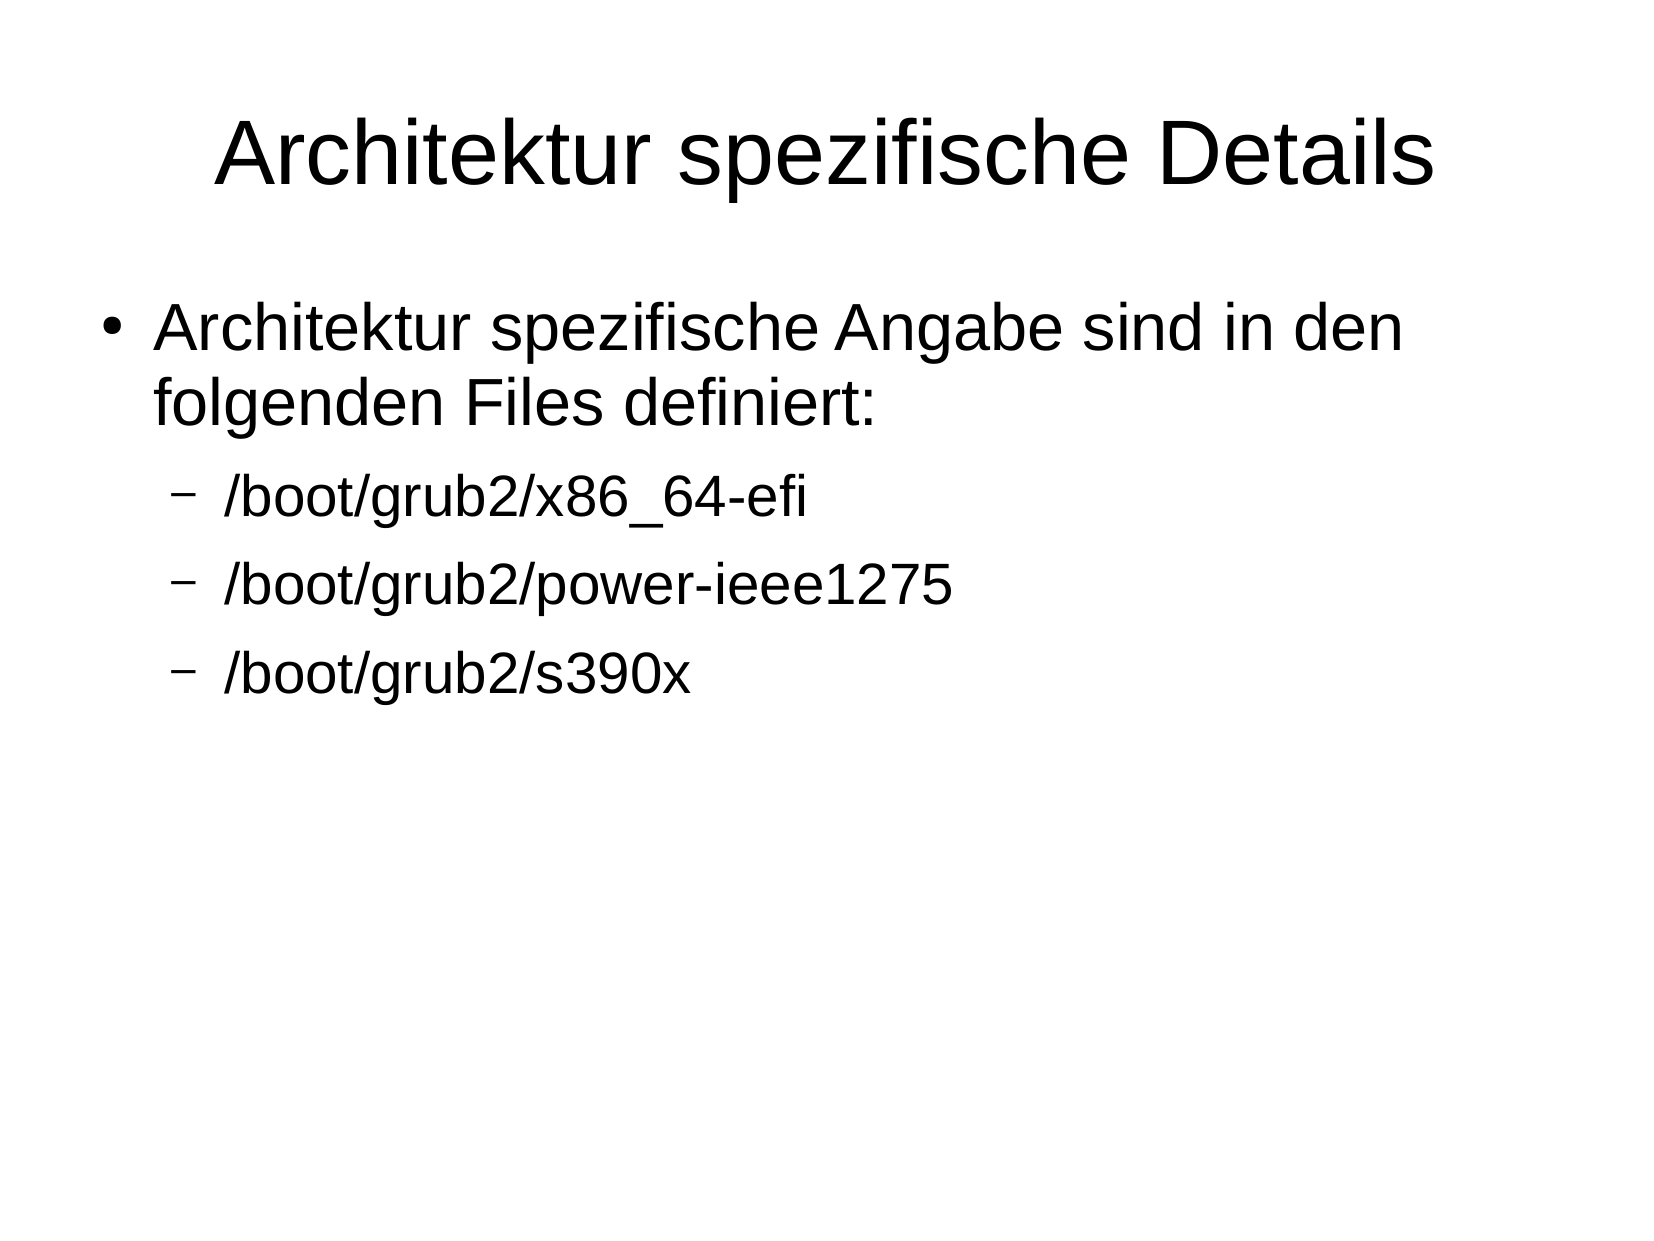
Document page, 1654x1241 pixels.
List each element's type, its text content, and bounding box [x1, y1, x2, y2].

title Architektur spezifische Details [82, 49, 1571, 257]
list Architektur spezifische Angabe sind in den folgenden Files definiert: /boot/grub2/x86_64-efi /boot/grub2/power-ieee1275 /boot/grub2/s390x [82, 290, 1571, 1010]
